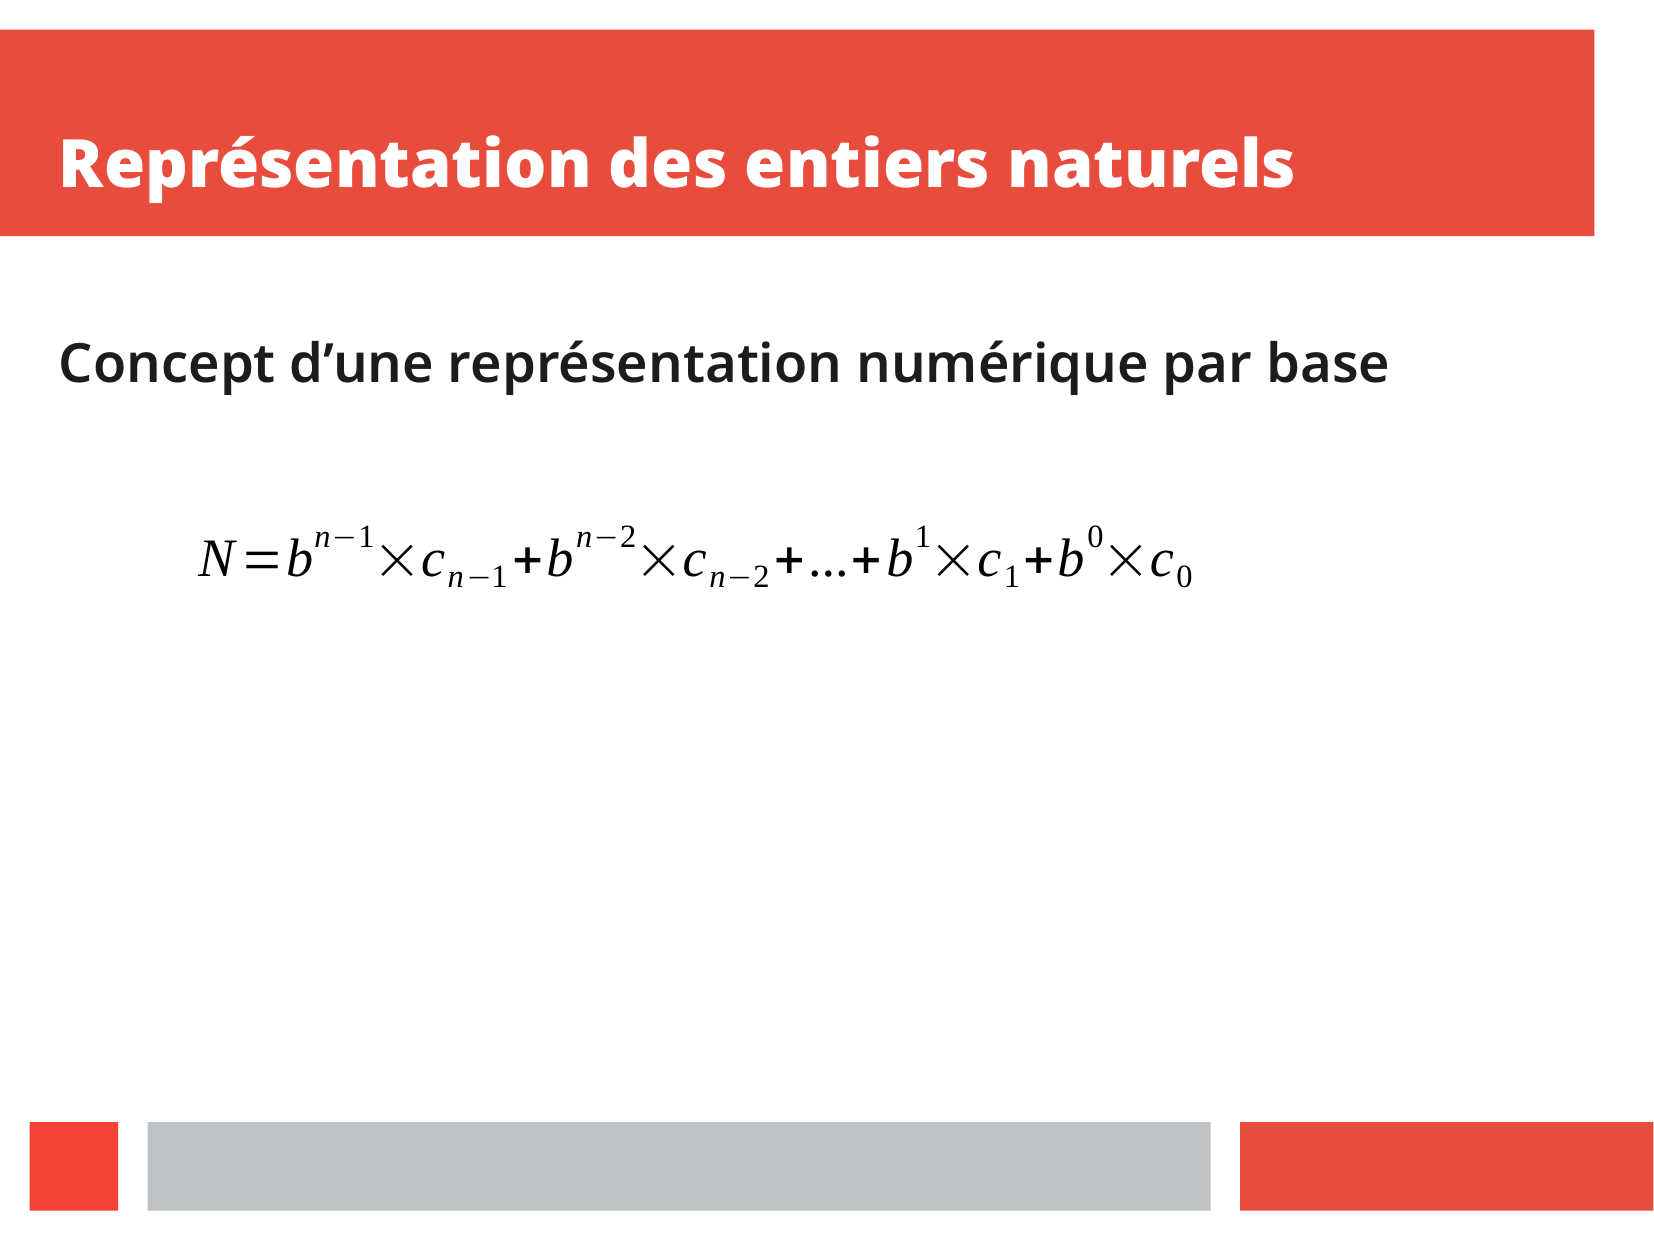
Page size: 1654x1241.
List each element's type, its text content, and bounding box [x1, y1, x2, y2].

list Concept d’une représentation numérique par base [59, 324, 1565, 1093]
title Représentation des entiers naturels [59, 59, 1595, 207]
chart [188, 519, 1200, 649]
